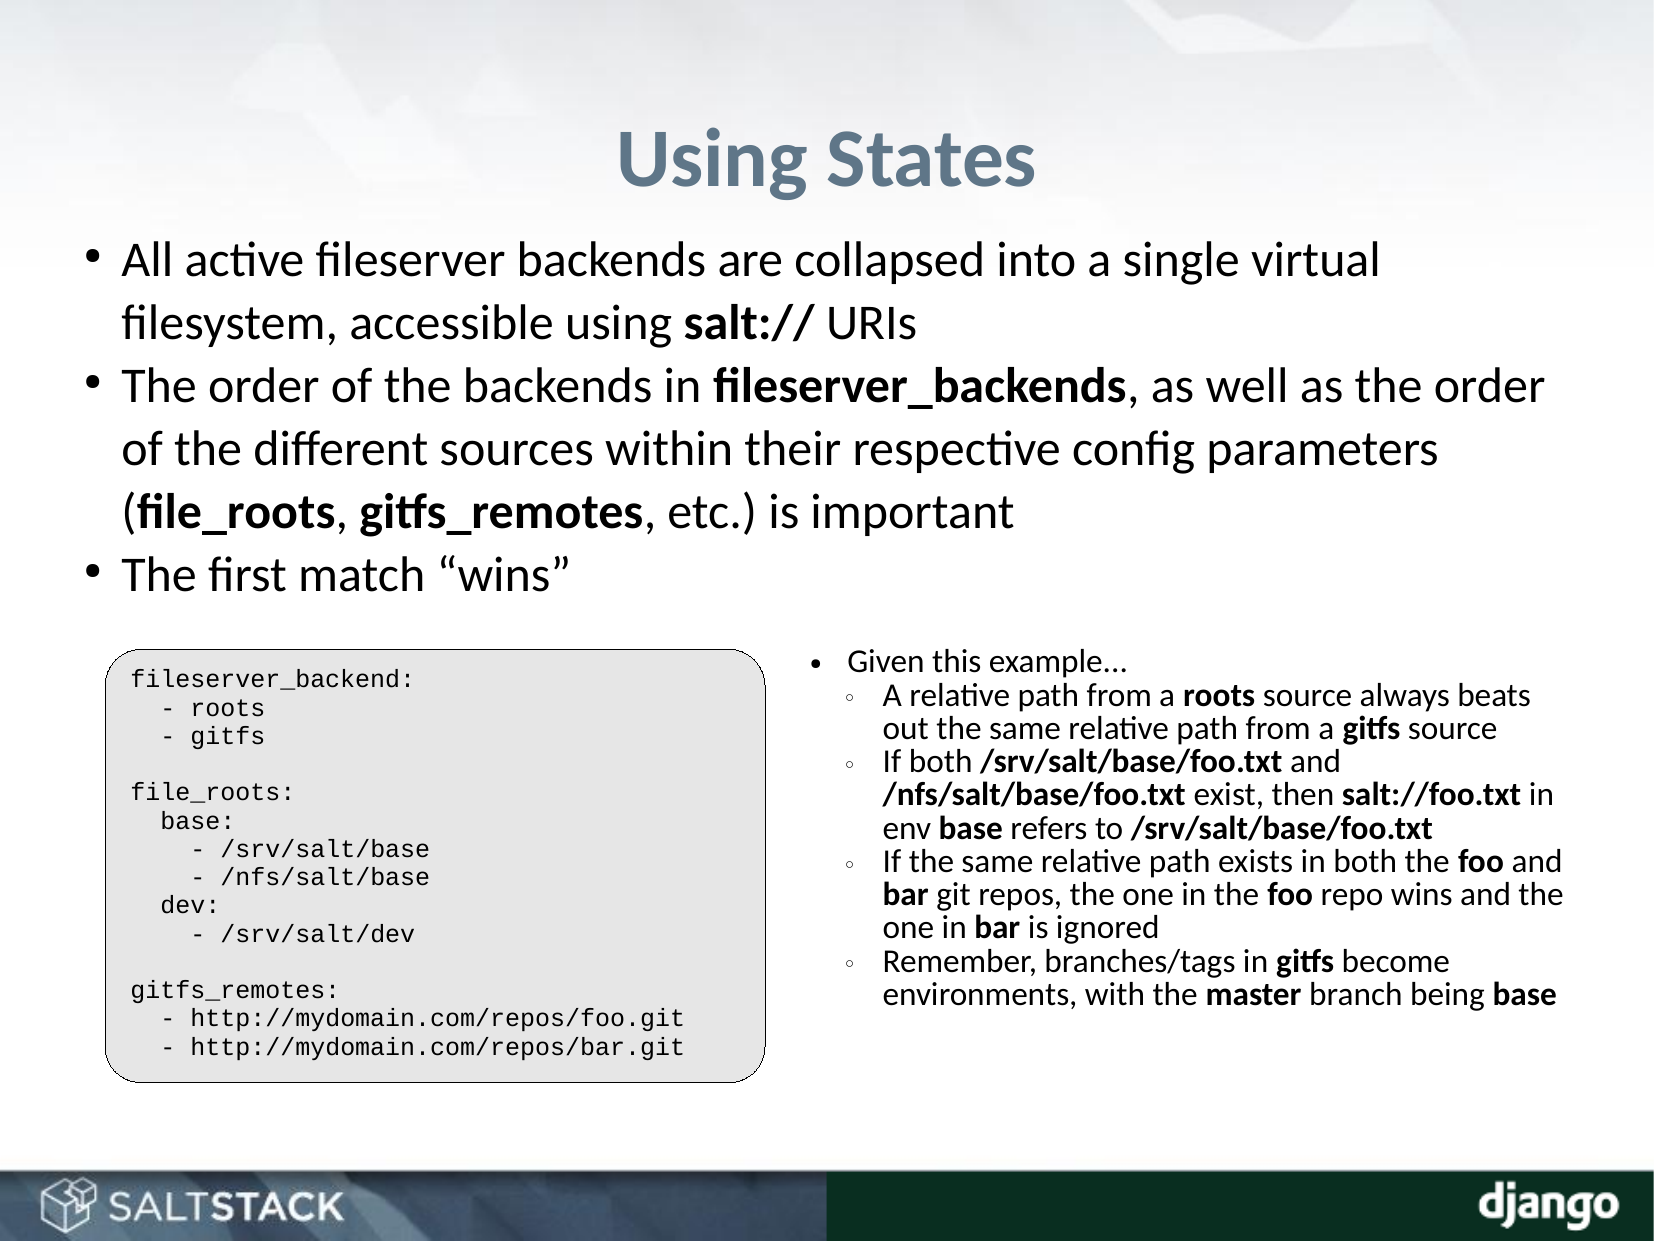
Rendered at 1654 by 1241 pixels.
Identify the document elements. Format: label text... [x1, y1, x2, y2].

text_box Given this example... A relative path from a roots source always beats out the same relative path from a gitfs source If both /srv/salt/base/foo.txt and /nfs/salt/base/foo.txt exist, then salt://foo.txt in env base refers to /srv/salt/base/foo.txt If the same relative path exists in both the foo and bar git repos, the one in the foo repo wins and the one in bar is ignored Remember, branches/tags in gitfs become environments, with the master branch being base [795, 640, 1591, 1104]
text_box All active fileserver backends are collapsed into a single virtual filesystem, accessible using salt:// URIs The order of the backends in fileserver_backends, as well as the order of the different sources within their respective config parameters (file_roots, gitfs_remotes, etc.) is important The first match “wins” [69, 216, 1585, 1156]
text_box fileserver_backend: - roots - gitfs file_roots: base: - /srv/salt/base - /nfs/salt/base dev: - /srv/salt/dev gitfs_remotes: - http://mydomain.com/repos/foo.git - http://mydomain.com/repos/bar.git [105, 649, 766, 1083]
text_box Using States [82, 49, 1571, 216]
picture [0, 0, 1654, 1241]
